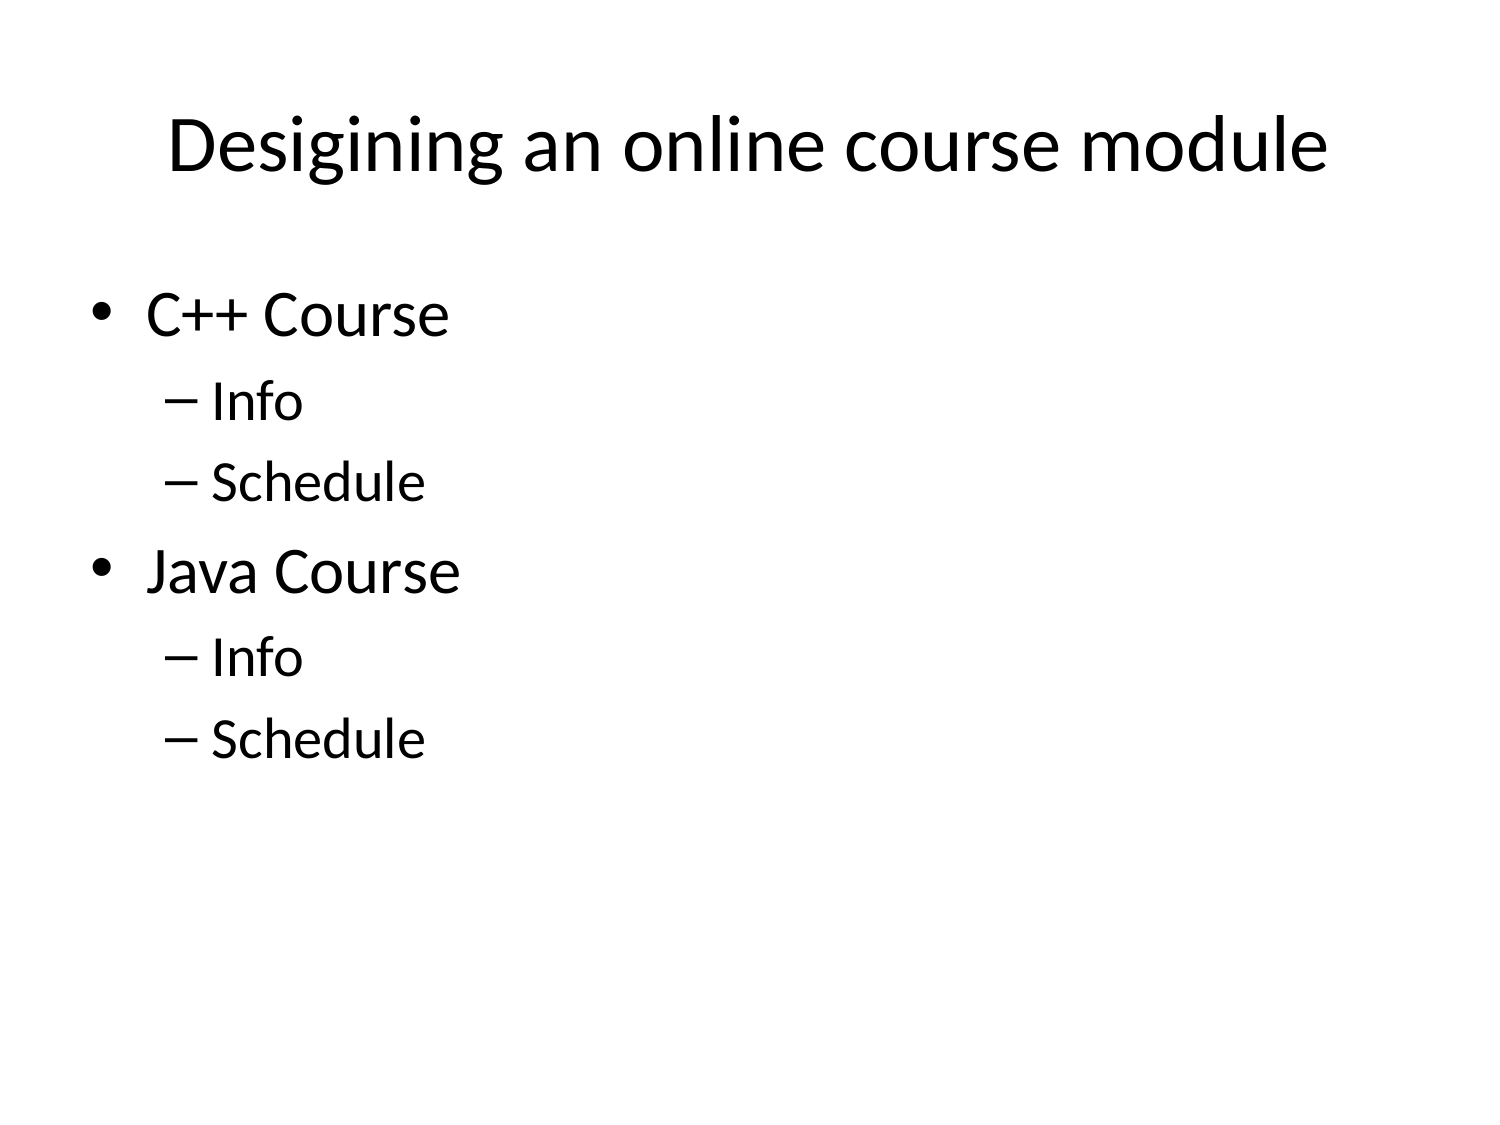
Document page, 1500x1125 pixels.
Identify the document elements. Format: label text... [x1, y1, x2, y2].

list C++ Course Info Schedule Java Course Info Schedule [75, 262, 1425, 1005]
title Desigining an online course module [75, 45, 1425, 233]
